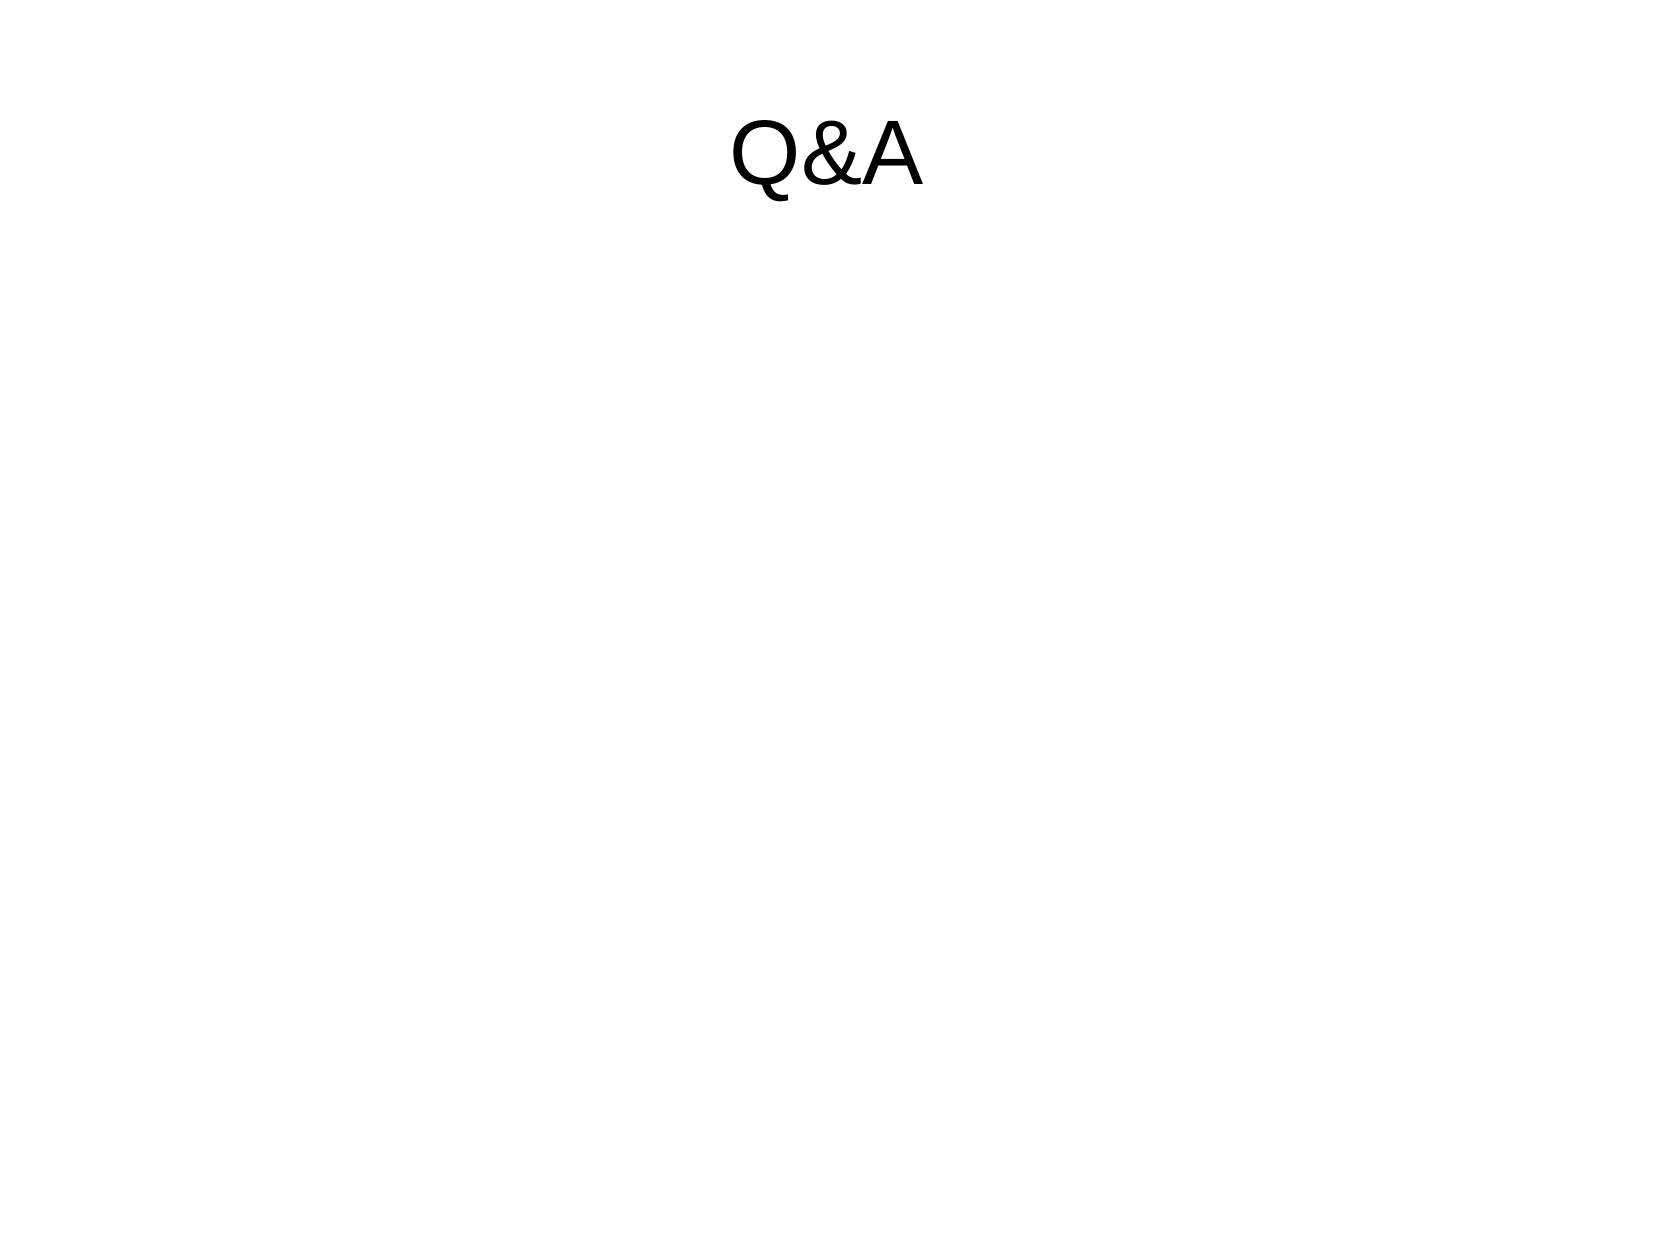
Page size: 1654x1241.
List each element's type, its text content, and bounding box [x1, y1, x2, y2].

title Q&A [82, 49, 1571, 257]
